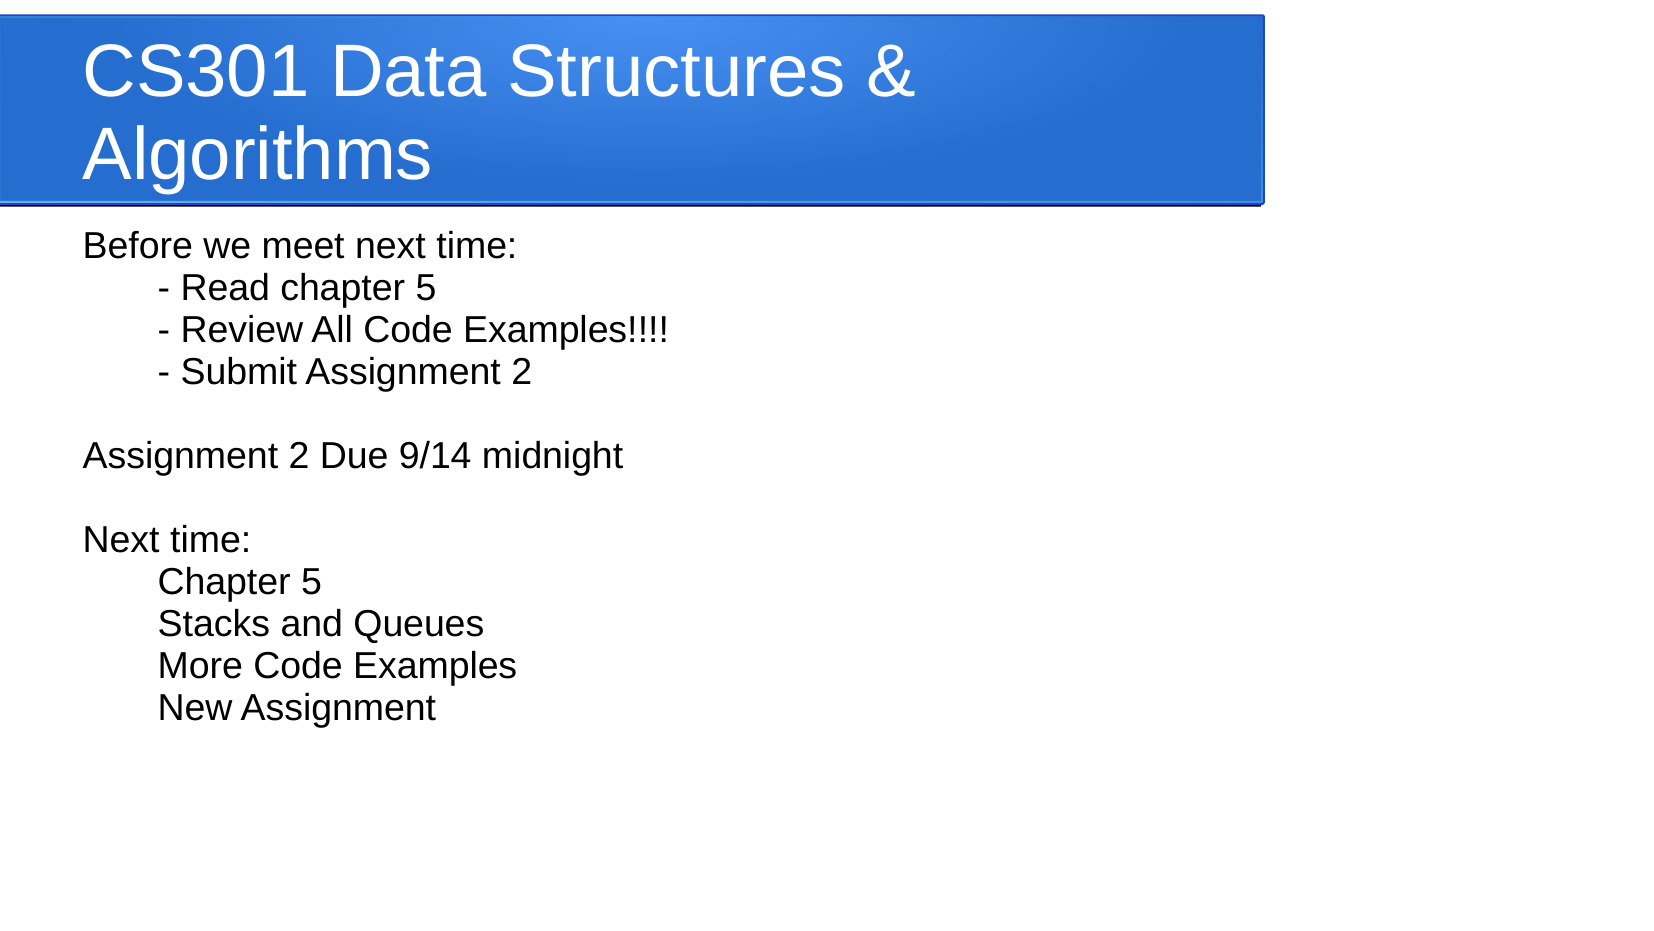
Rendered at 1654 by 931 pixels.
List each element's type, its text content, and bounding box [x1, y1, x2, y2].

title CS301 Data Structures & Algorithms [82, 29, 1235, 196]
subtitle Before we meet next time: - Read chapter 5 - Review All Code Examples!!!! - Submit Assignment 2 Assignment 2 Due 9/14 midnight Next time: Chapter 5 Stacks and Queues More Code Examples New Assignment [82, 224, 1096, 823]
